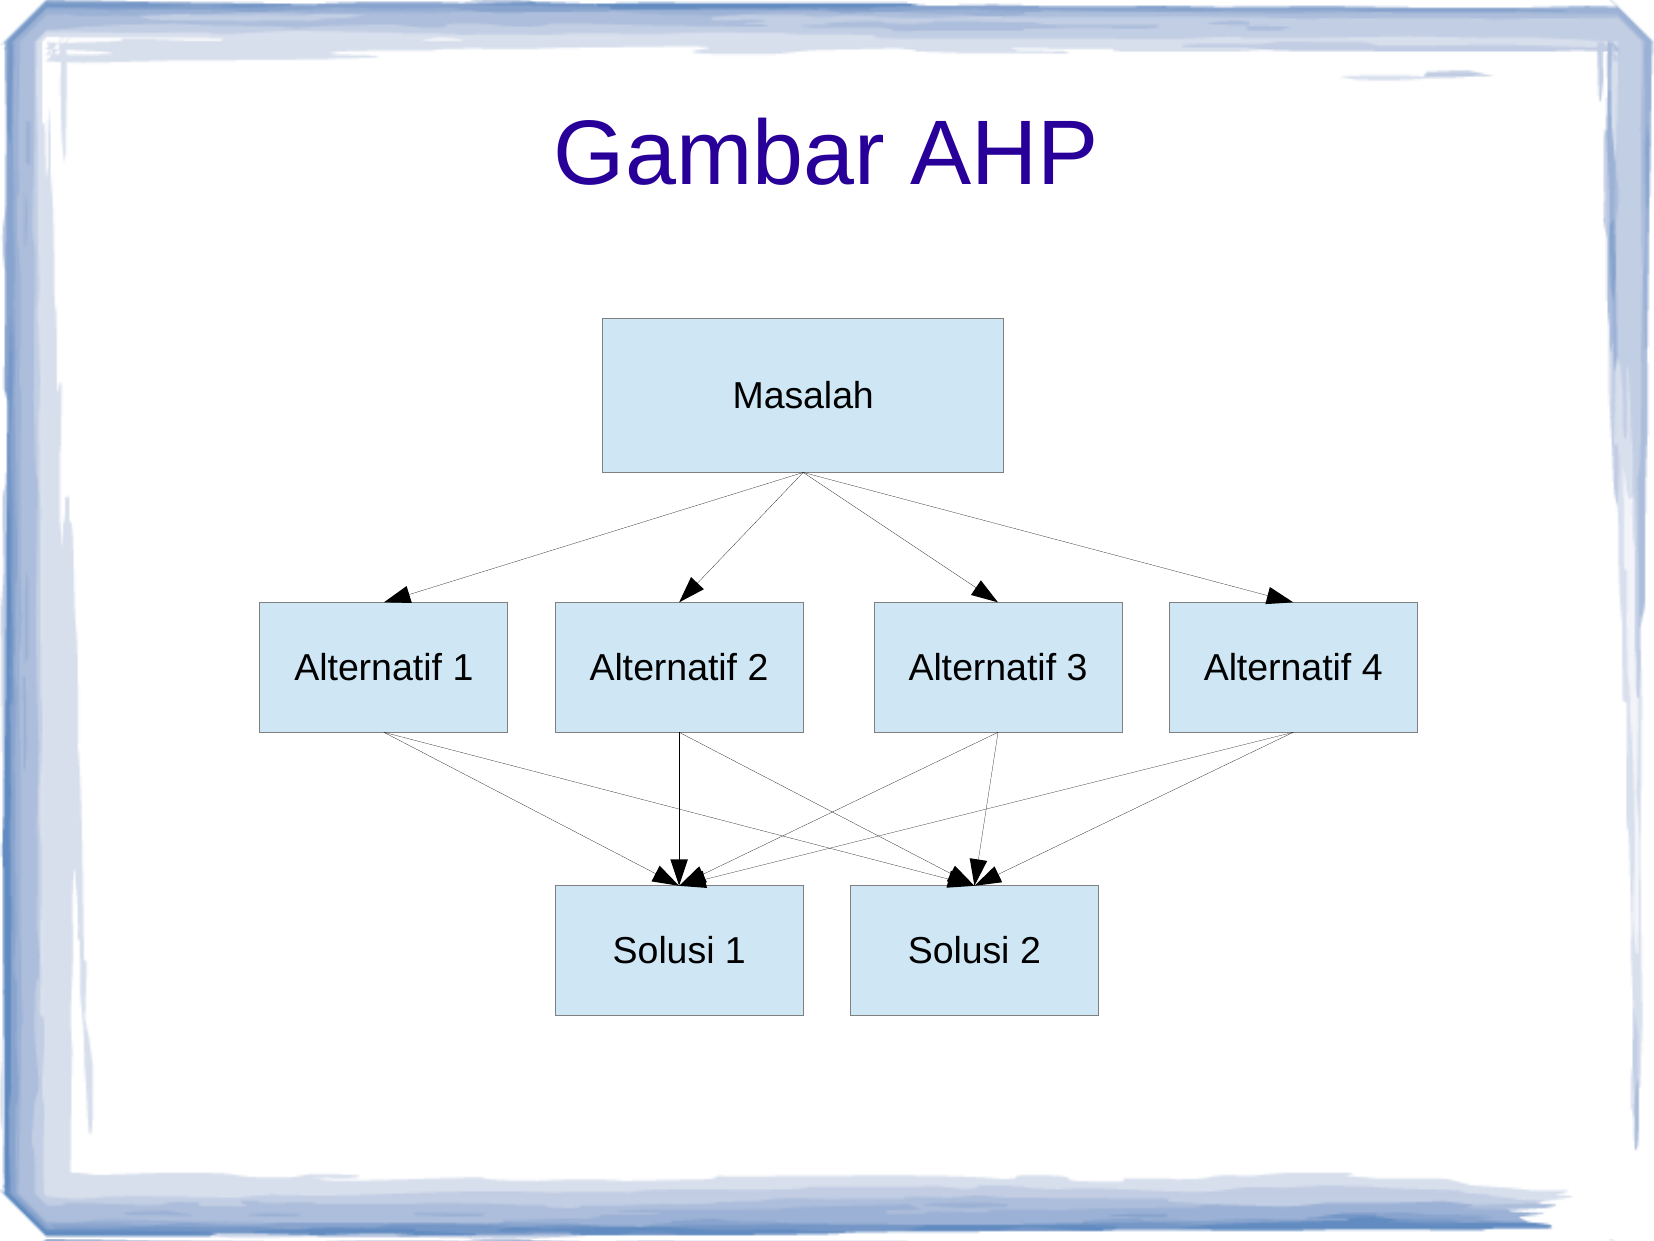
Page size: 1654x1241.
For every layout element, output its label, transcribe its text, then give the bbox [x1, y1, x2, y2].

text_box Solusi 1 [555, 885, 804, 1016]
title Gambar AHP [82, 49, 1571, 257]
text_box Alternatif 4 [1169, 602, 1418, 733]
text_box Alternatif 1 [259, 602, 508, 733]
text_box Alternatif 3 [874, 602, 1123, 733]
picture [0, 0, 1654, 1241]
text_box Masalah [602, 318, 1004, 473]
text_box Alternatif 2 [555, 602, 804, 733]
text_box Solusi 2 [850, 885, 1099, 1016]
